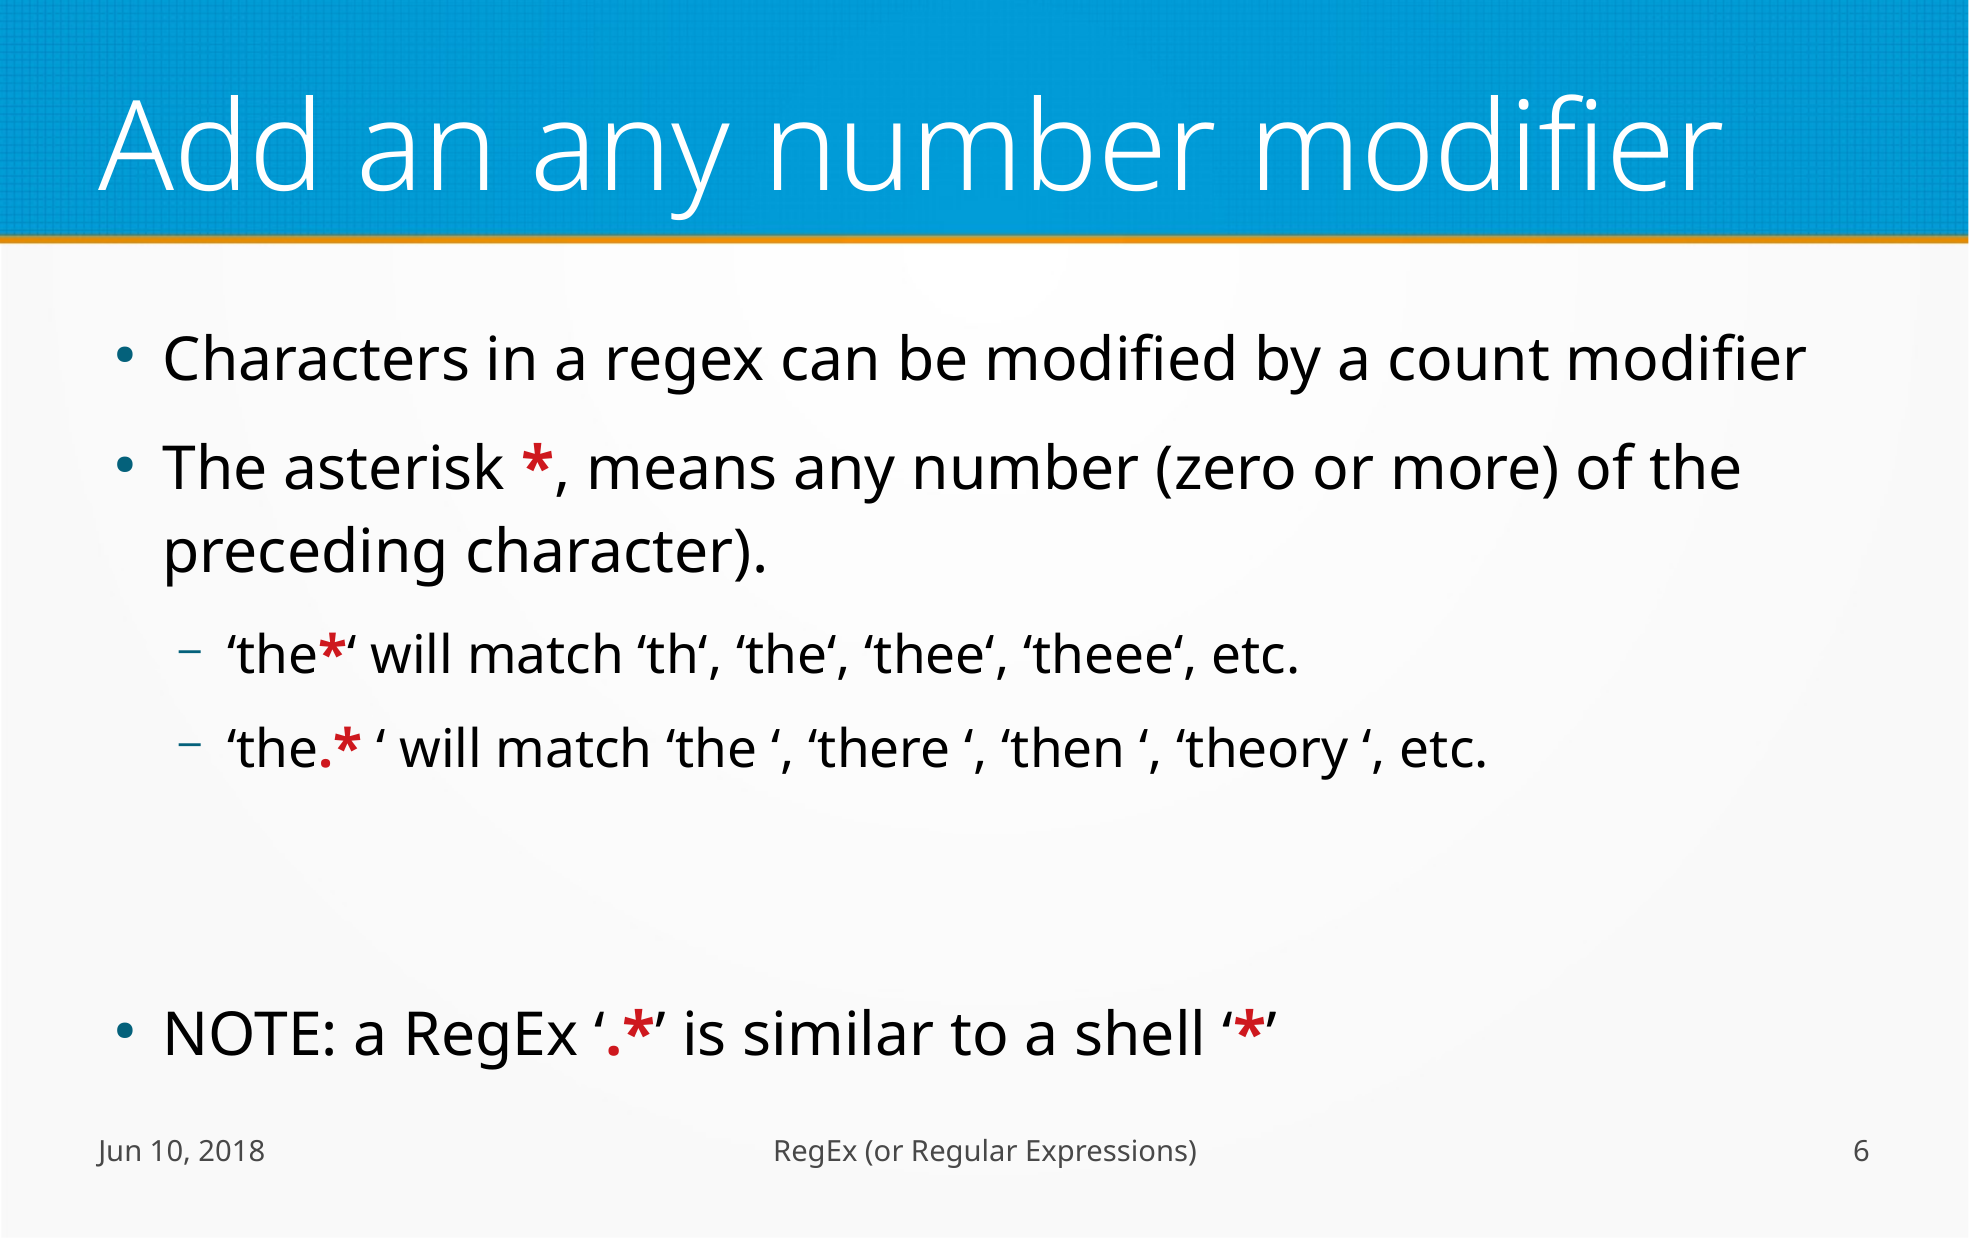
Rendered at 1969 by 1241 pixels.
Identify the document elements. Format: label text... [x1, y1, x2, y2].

list Characters in a regex can be modified by a count modifier The asterisk *, means any number (zero or more) of the preceding character). ‘the*‘ will match ‘th‘, ‘the‘, ‘thee‘, ‘theee‘, etc. ‘the.* ‘ will match ‘the ‘, ‘there ‘, ‘then ‘, ‘theory ‘, etc. NOTE: a RegEx ‘.*’ is similar to a shell ‘*’ [98, 315, 1861, 1081]
picture [0, 233, 1969, 1241]
title Add an any number modifier [98, 19, 1870, 227]
